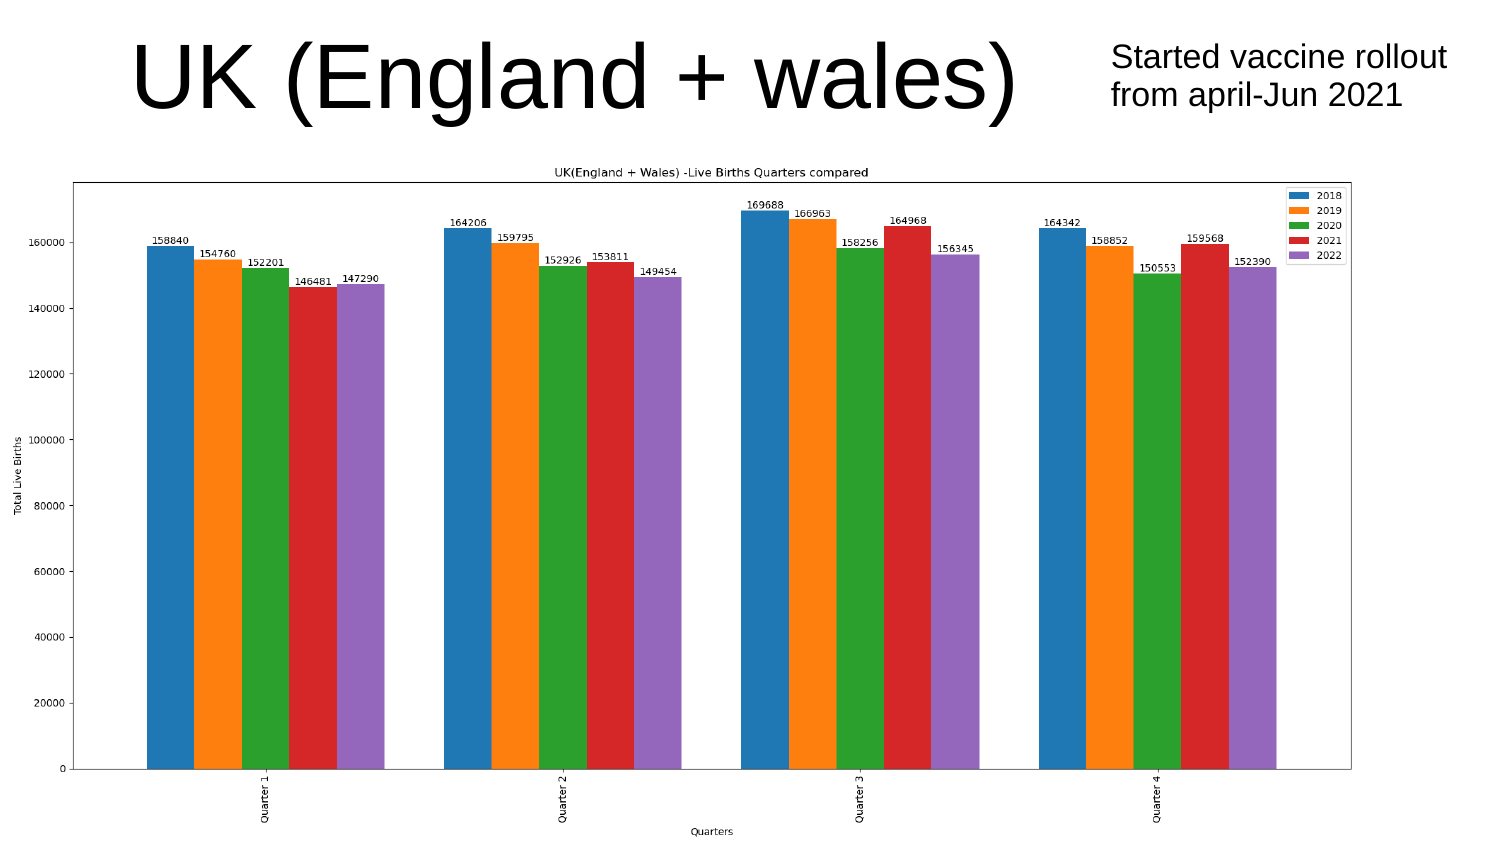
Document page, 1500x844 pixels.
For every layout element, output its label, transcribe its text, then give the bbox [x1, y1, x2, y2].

text_box Started vaccine rollout from april-Jun 2021 [1096, 30, 1477, 158]
title UK (England + wales) [59, 6, 1093, 148]
picture [3, 157, 1361, 844]
